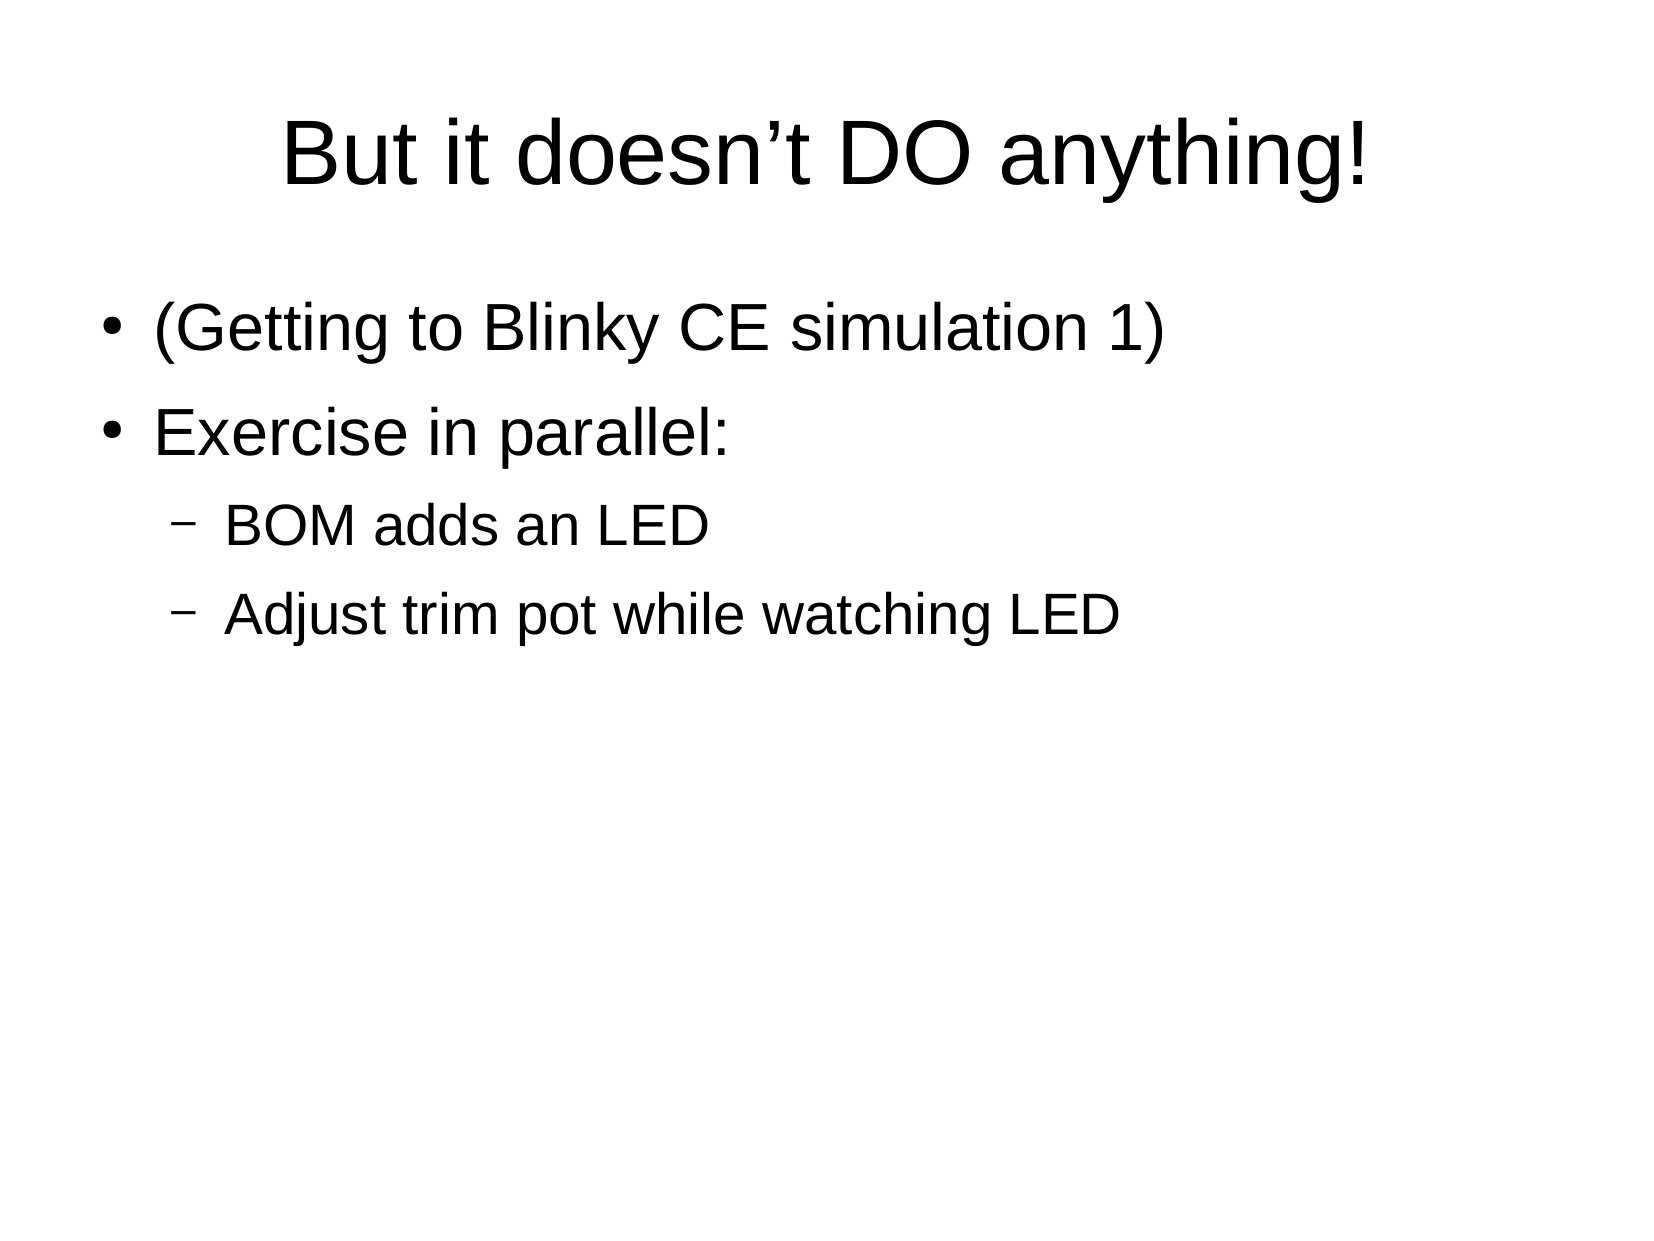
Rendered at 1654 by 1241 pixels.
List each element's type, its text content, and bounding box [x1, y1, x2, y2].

title But it doesn’t DO anything! [82, 49, 1571, 257]
list (Getting to Blinky CE simulation 1) Exercise in parallel: BOM adds an LED Adjust trim pot while watching LED [82, 290, 1571, 1010]
